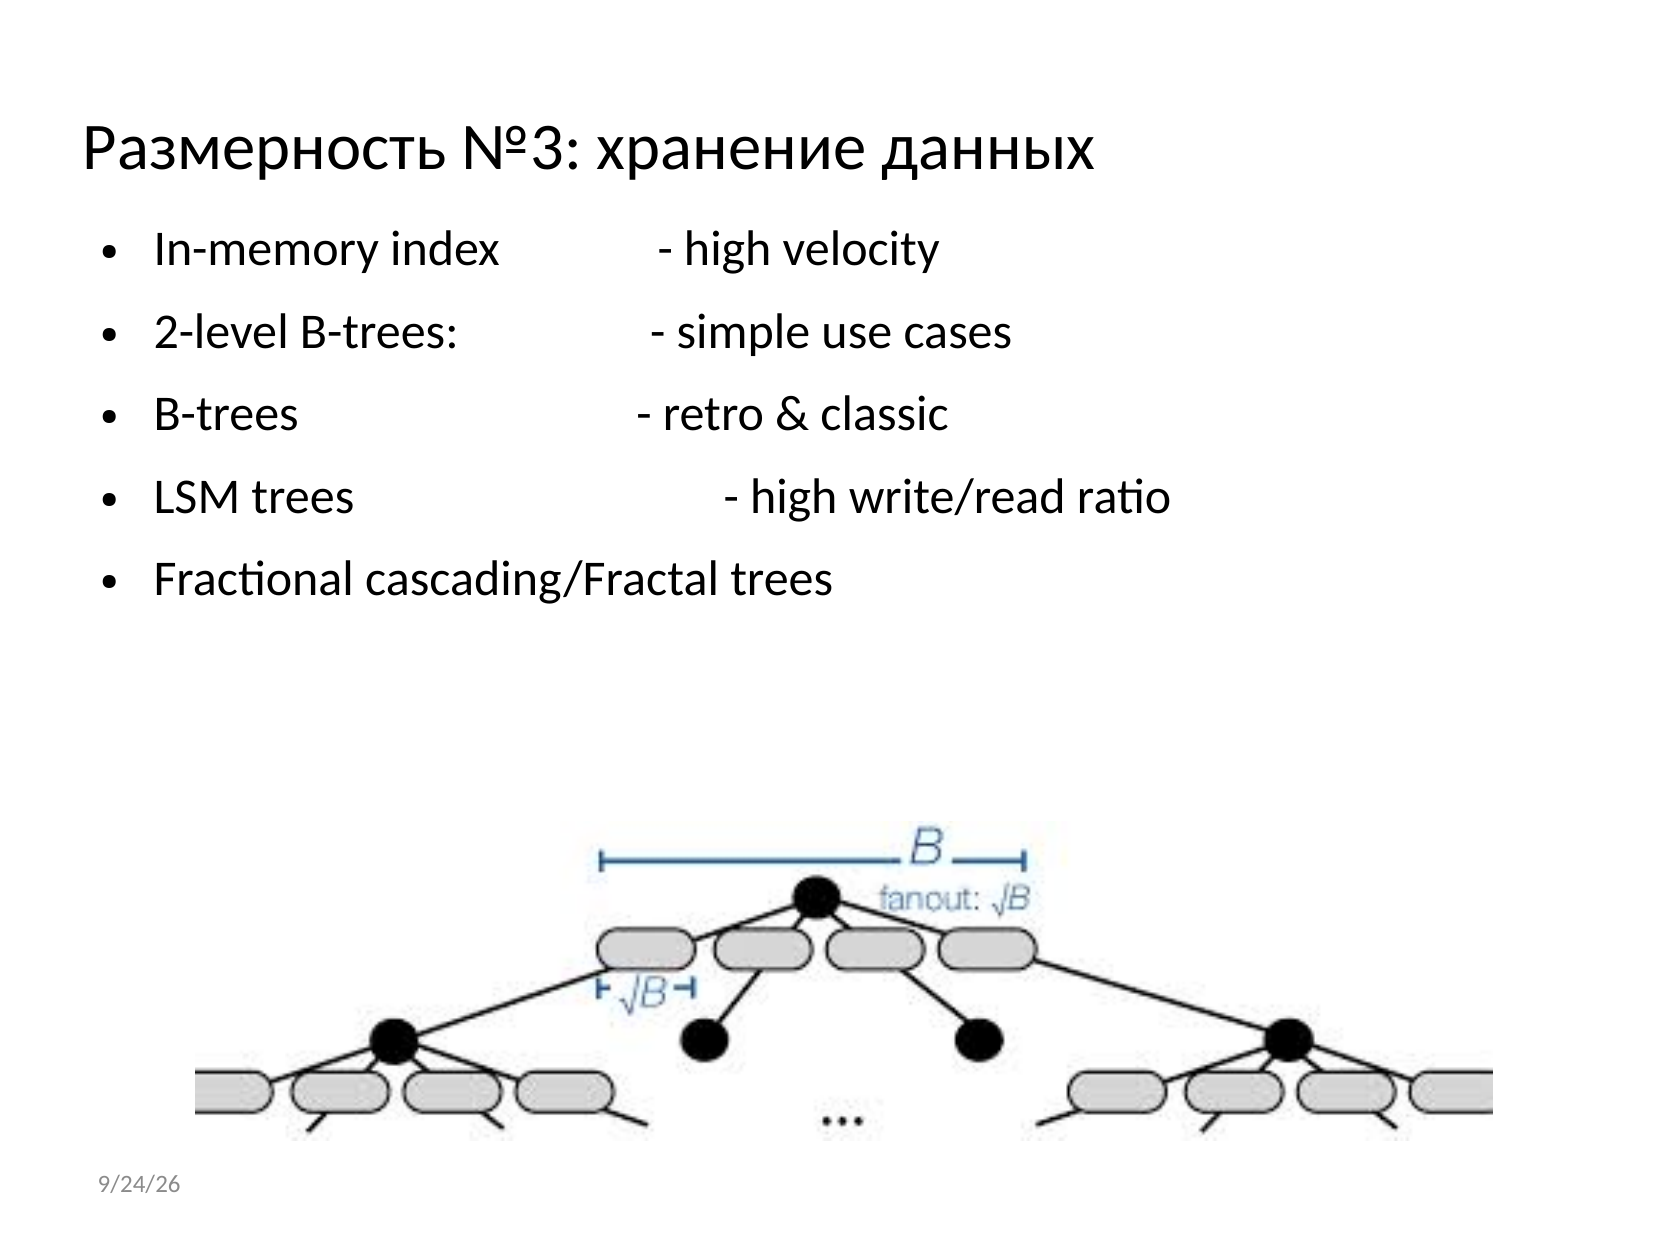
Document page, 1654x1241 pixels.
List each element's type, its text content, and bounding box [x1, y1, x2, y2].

title Размерность №3: хранение данных [82, 49, 1571, 228]
picture [195, 821, 1493, 1141]
list In-memory index - high velocity 2-level B-trees: - simple use cases B-trees - retro & classic LSM trees - high write/read ratio Fractional cascading/Fractal trees [82, 228, 1571, 811]
